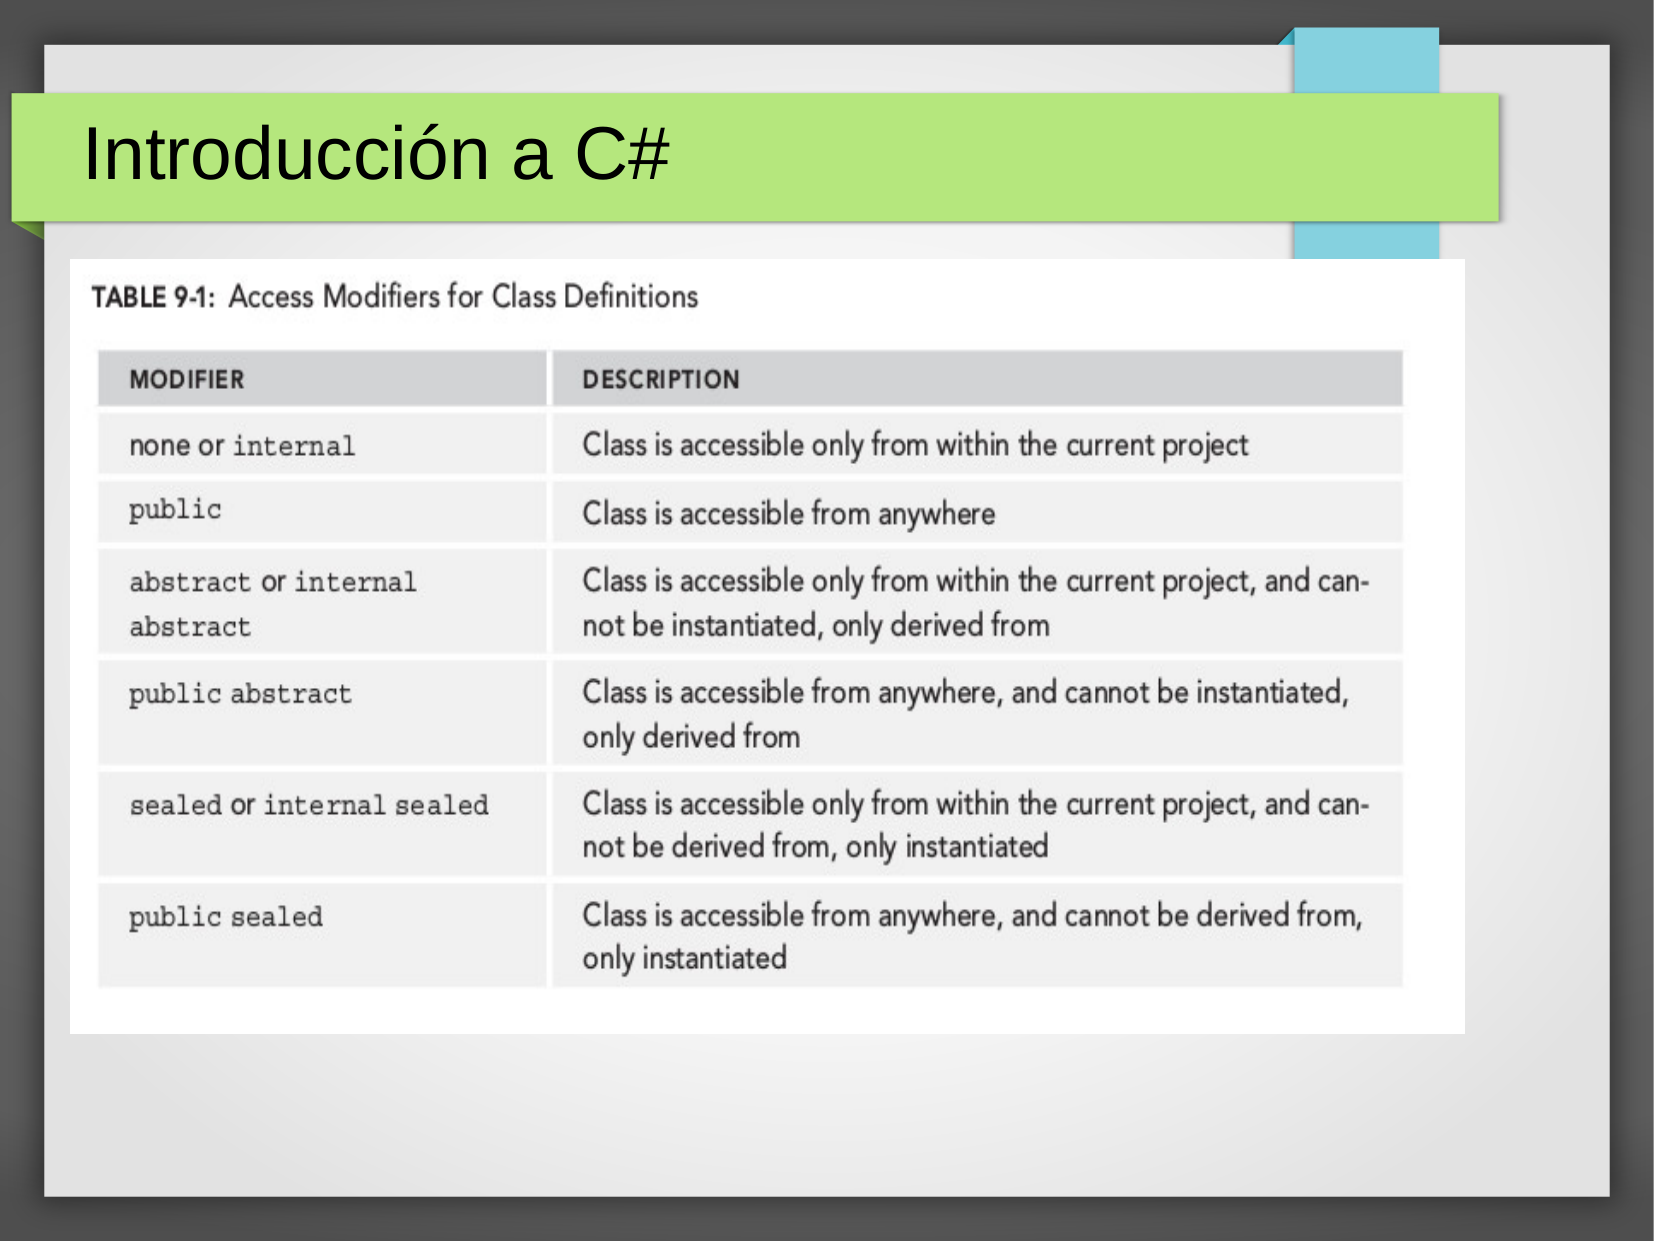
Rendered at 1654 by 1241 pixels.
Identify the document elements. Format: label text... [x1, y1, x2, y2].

title Introducción a C# [82, 94, 1264, 213]
picture [0, 0, 1654, 1241]
